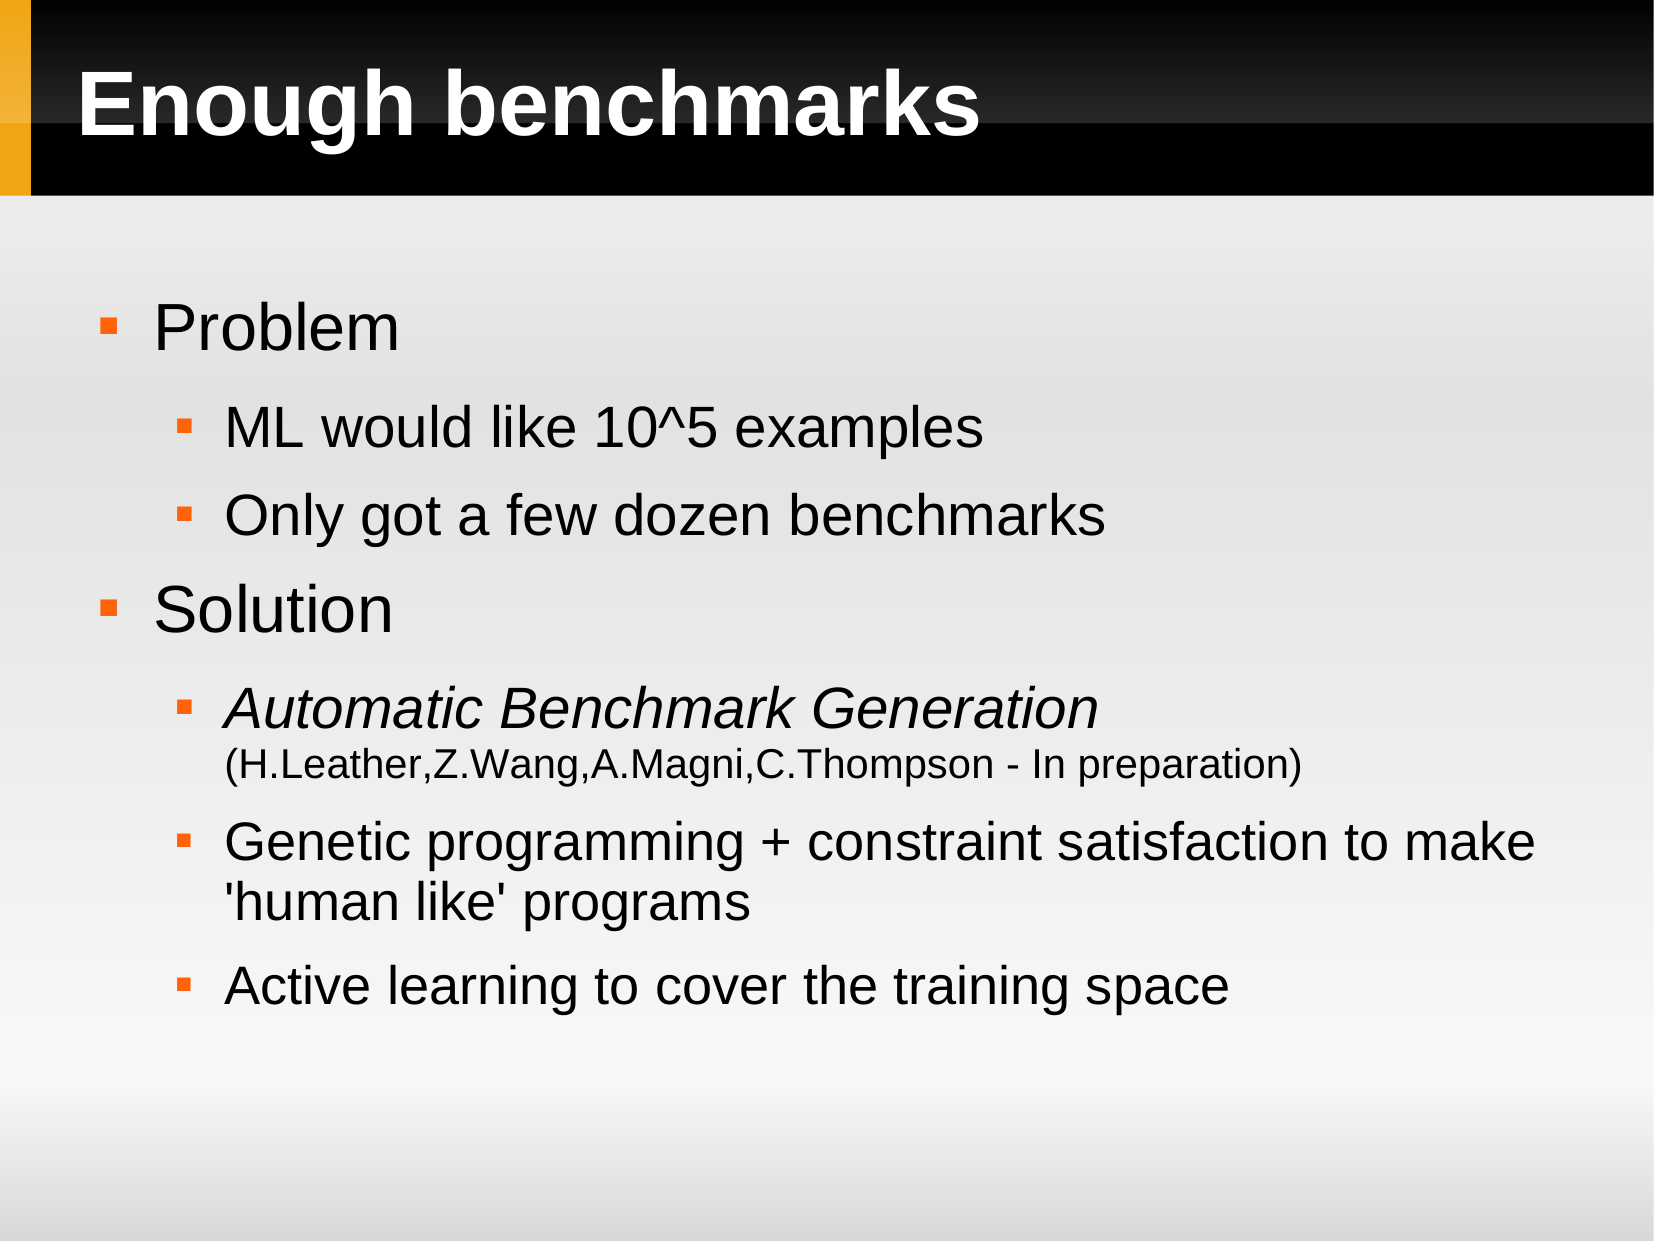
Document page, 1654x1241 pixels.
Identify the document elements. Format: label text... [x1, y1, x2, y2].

title Enough benchmarks [76, 7, 1565, 200]
list Problem ML would like 10^5 examples Only got a few dozen benchmarks Solution Automatic Benchmark Generation (H.Leather,Z.Wang,A.Magni,C.Thompson - In preparation) Genetic programming + constraint satisfaction to make 'human like' programs Active learning to cover the training space [82, 290, 1571, 1094]
picture [0, 0, 1654, 1241]
